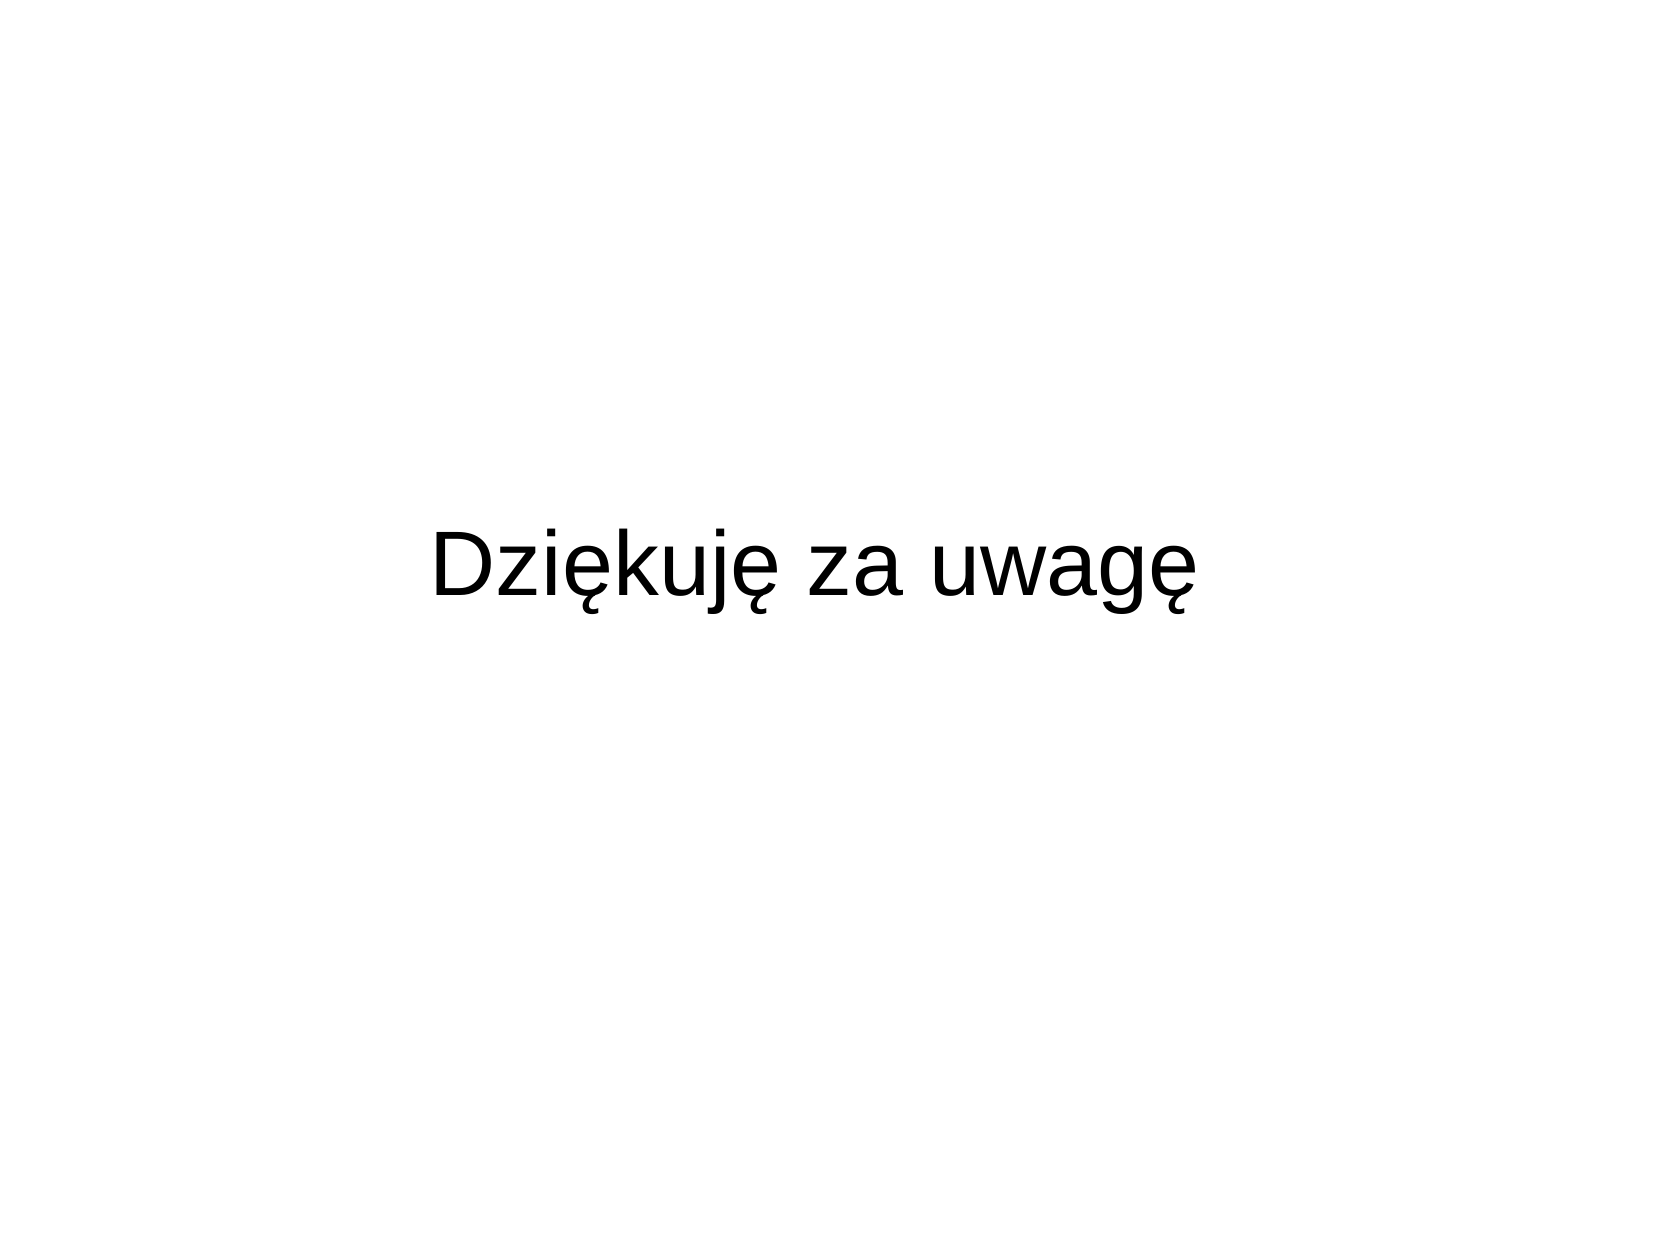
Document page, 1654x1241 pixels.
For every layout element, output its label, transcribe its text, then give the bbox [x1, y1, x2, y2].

title Dziękuję za uwagę [70, 460, 1560, 668]
